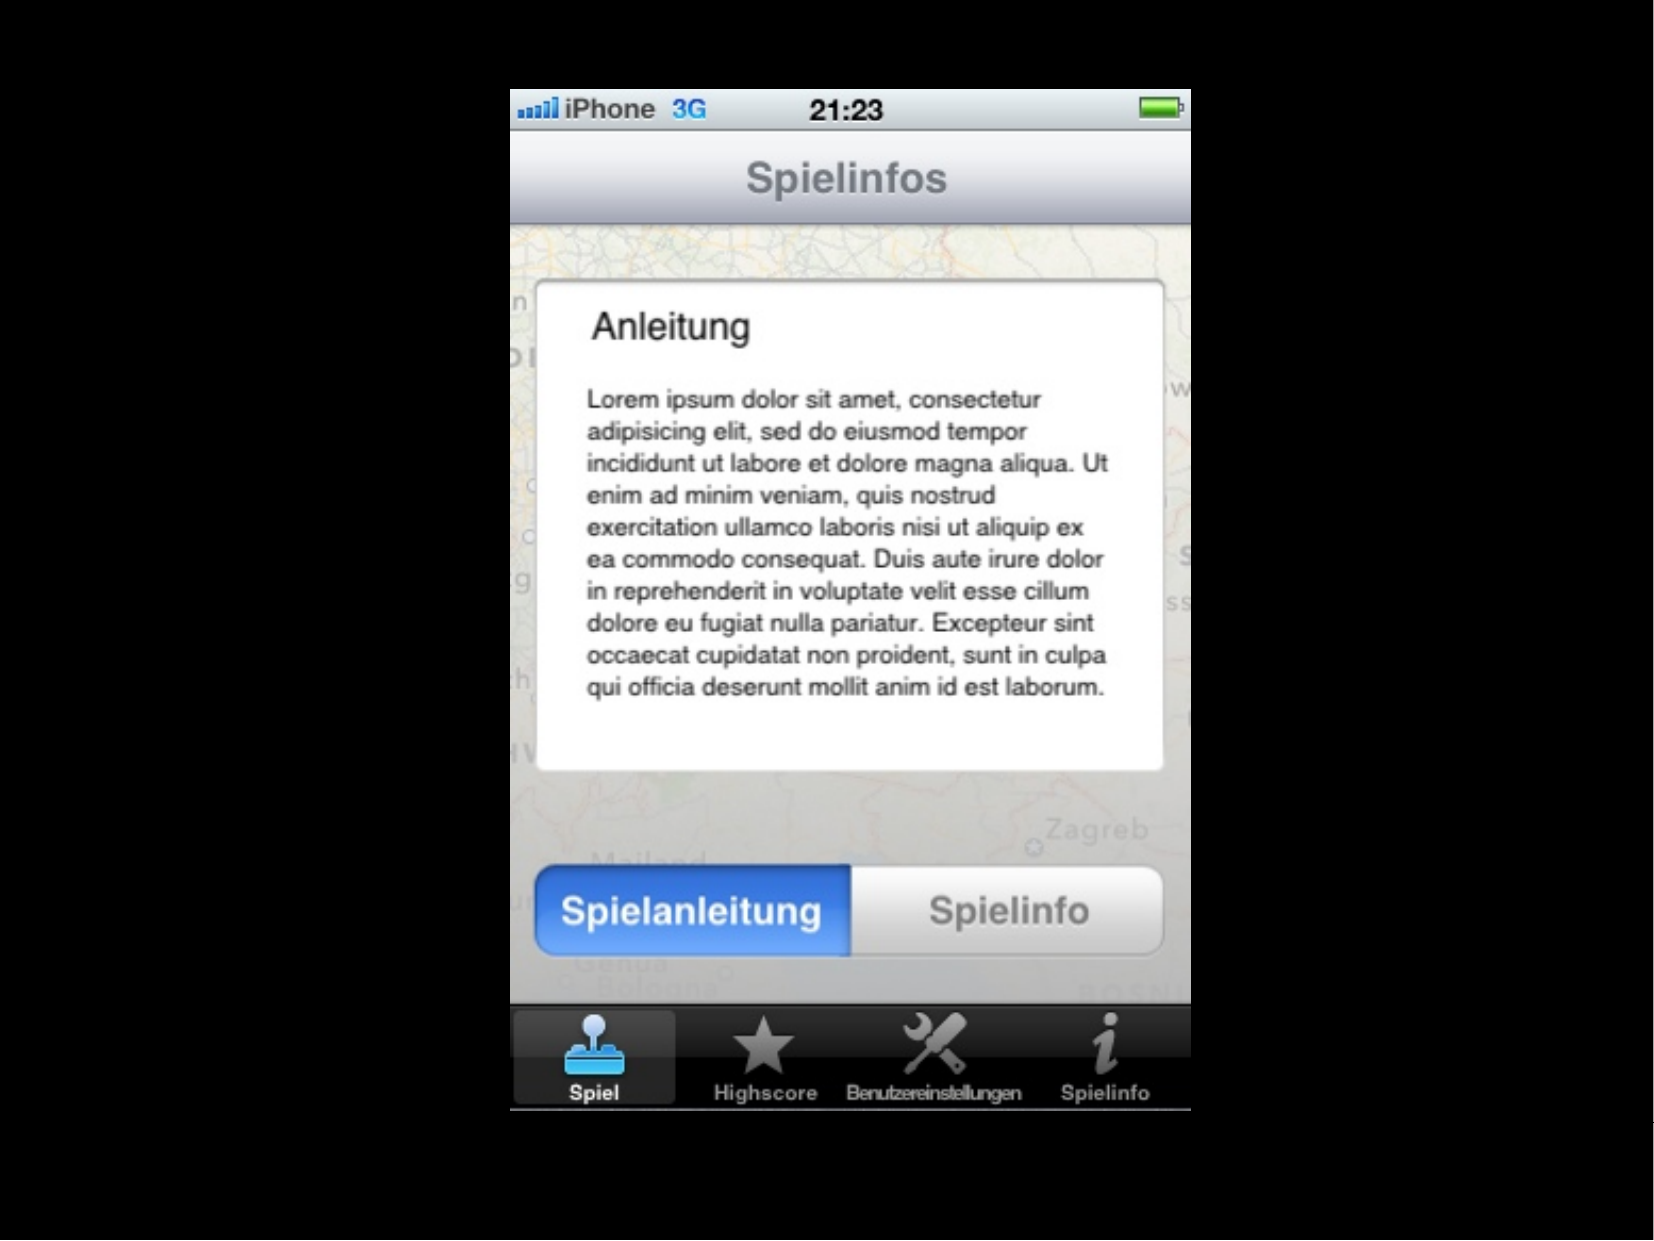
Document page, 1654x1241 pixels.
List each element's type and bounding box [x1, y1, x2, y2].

picture [510, 89, 1191, 1111]
